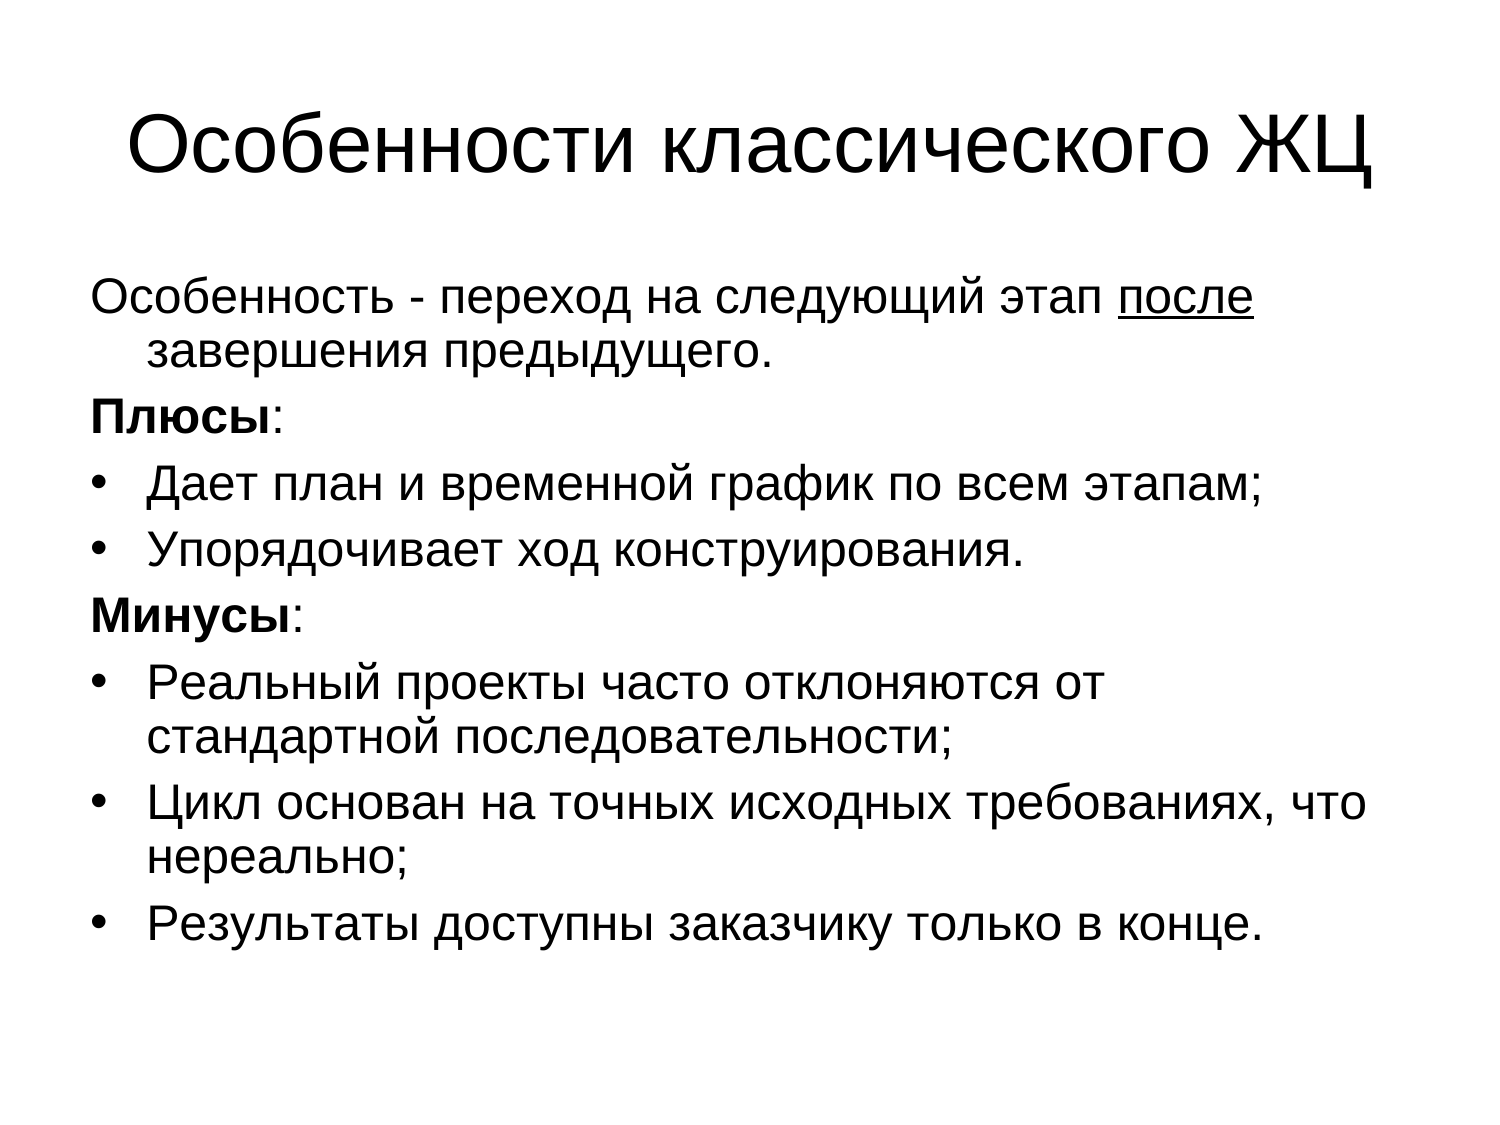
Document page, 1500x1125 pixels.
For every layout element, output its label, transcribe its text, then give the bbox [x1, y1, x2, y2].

title Особенности классического ЖЦ [75, 45, 1426, 233]
list Особенность - переход на следующий этап после завершения предыдущего. Плюсы: Дает план и временной график по всем этапам; Упорядочивает ход конструирования. Минусы: Реальный проекты часто отклоняются от стандартной последовательности; Цикл основан на точных исходных требованиях, что нереально; Результаты доступны заказчику только в конце. [75, 262, 1426, 1005]
